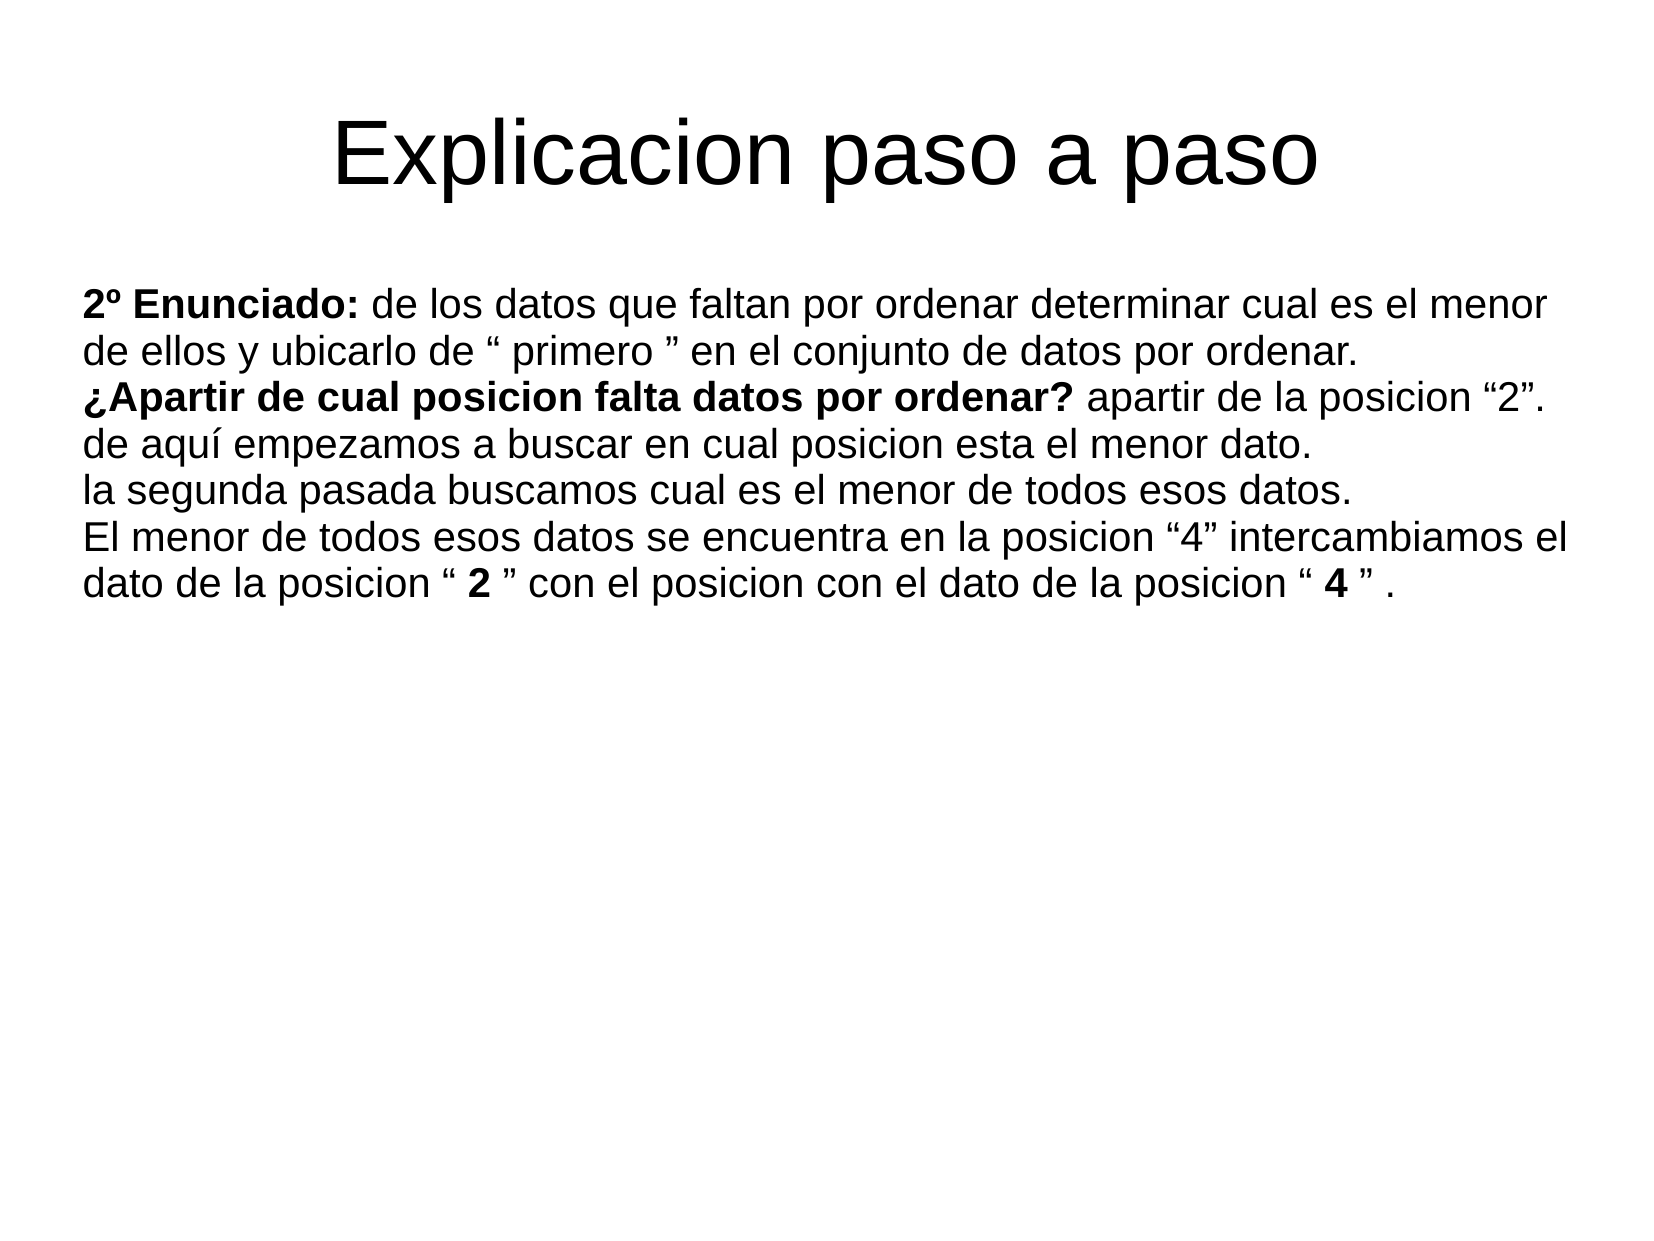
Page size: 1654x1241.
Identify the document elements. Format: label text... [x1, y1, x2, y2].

subtitle 2º Enunciado: de los datos que faltan por ordenar determinar cual es el menor de ellos y ubicarlo de “ primero ” en el conjunto de datos por ordenar. ¿Apartir de cual posicion falta datos por ordenar? apartir de la posicion “2”. de aquí empezamos a buscar en cual posicion esta el menor dato. la segunda pasada buscamos cual es el menor de todos esos datos. El menor de todos esos datos se encuentra en la posicion “4” intercambiamos el dato de la posicion “ 2 ” con el posicion con el dato de la posicion “ 4 ” . [82, 276, 1571, 1122]
title Explicacion paso a paso [82, 49, 1571, 257]
